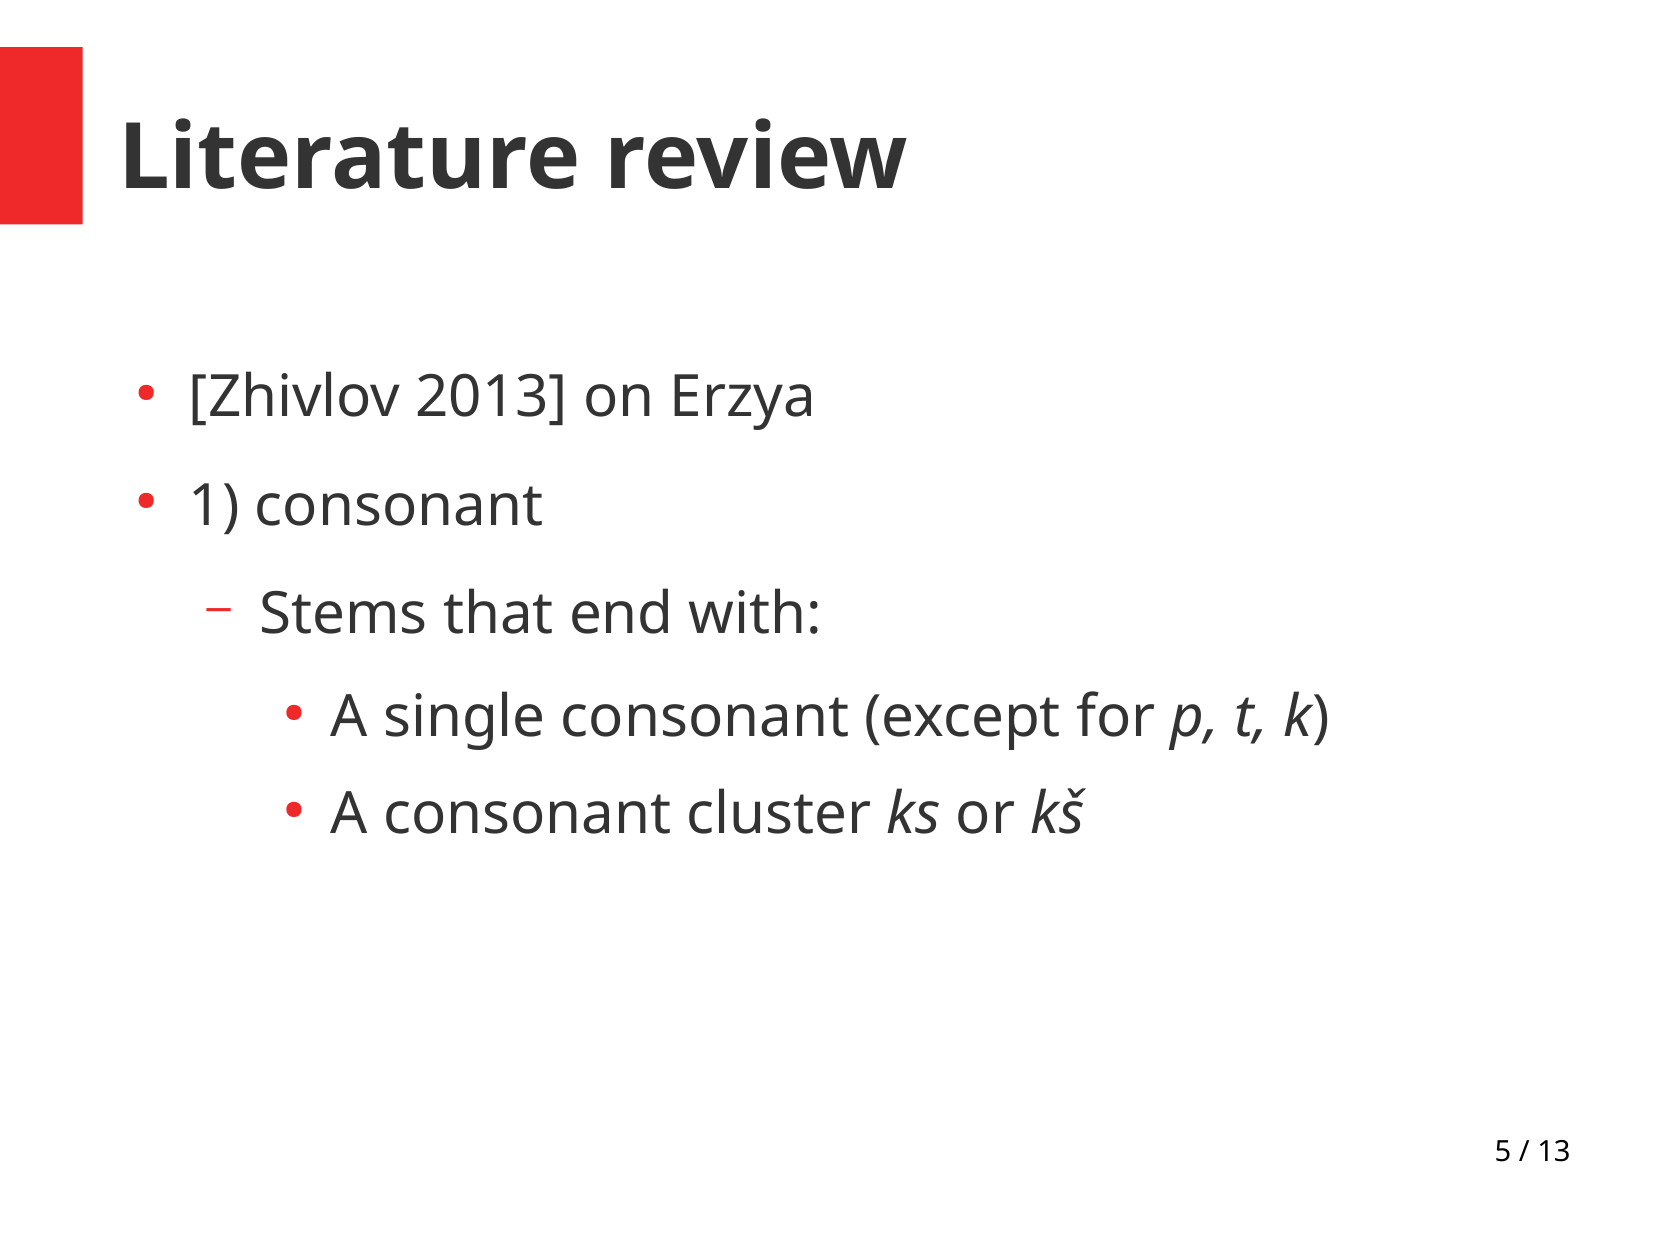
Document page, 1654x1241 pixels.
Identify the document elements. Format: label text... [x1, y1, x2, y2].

title Literature review [118, 49, 1571, 257]
list [Zhivlov 2013] on Erzya 1) consonant Stems that end with: A single consonant (except for p, t, k) A consonant cluster ks or kš [118, 354, 1536, 1074]
